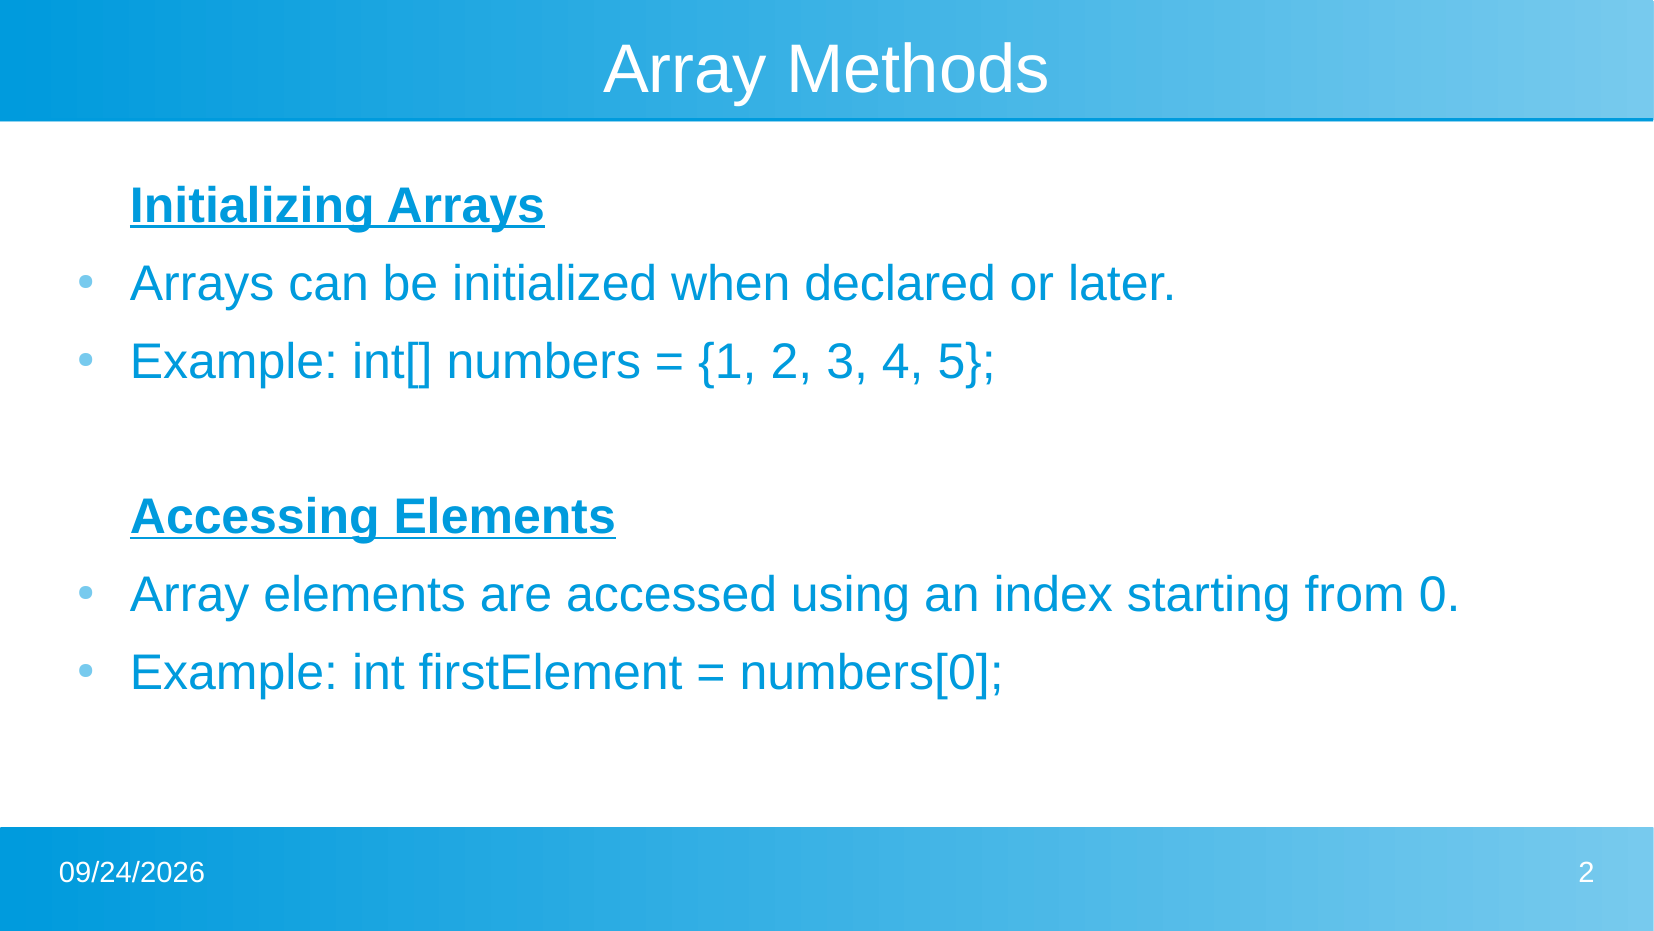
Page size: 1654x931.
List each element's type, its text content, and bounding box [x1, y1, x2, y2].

title Array Methods [59, 29, 1595, 108]
list Initializing Arrays Arrays can be initialized when declared or later. Example: int[] numbers = {1, 2, 3, 4, 5}; Accessing Elements Array elements are accessed using an index starting from 0. Example: int firstElement = numbers[0]; [59, 177, 1595, 768]
